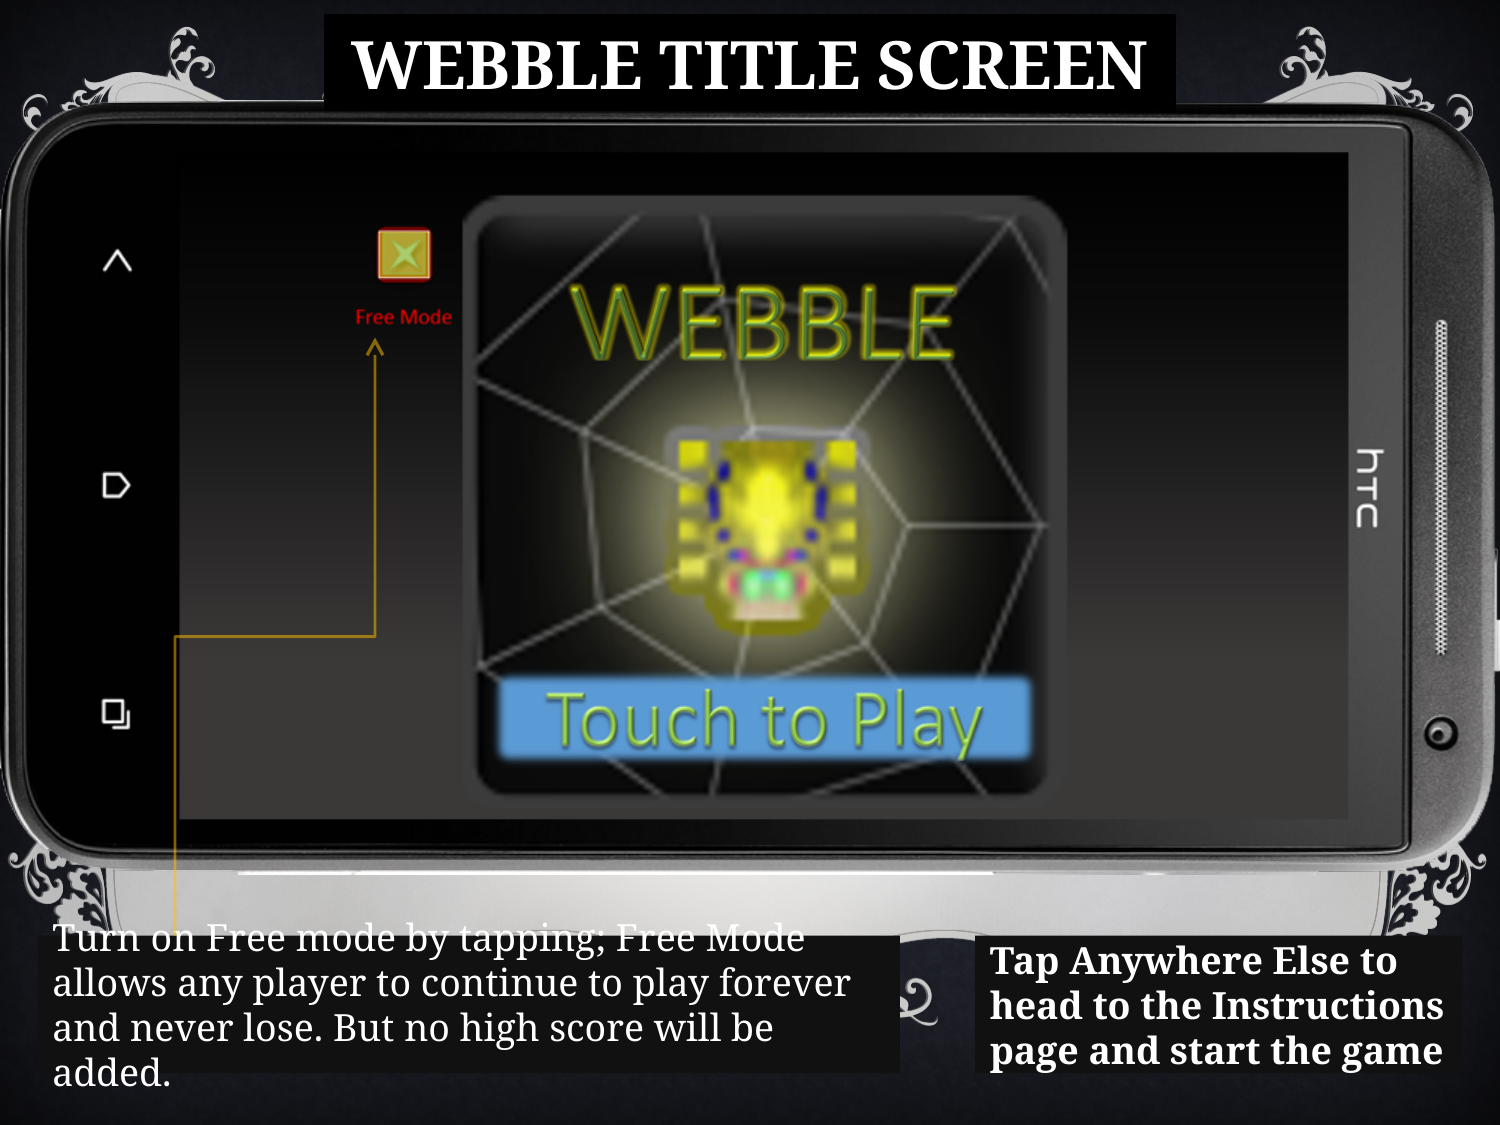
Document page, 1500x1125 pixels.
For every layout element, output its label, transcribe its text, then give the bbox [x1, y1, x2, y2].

text_box Turn on Free mode by tapping; Free Mode allows any player to continue to play forever and never lose. But no high score will be added. [37, 935, 900, 1074]
picture [0, 0, 1500, 1125]
text_box WEBBLE TITLE SCREEN [324, 15, 1175, 111]
text_box Tap Anywhere Else to head to the Instructions page and start the game [975, 935, 1463, 1074]
